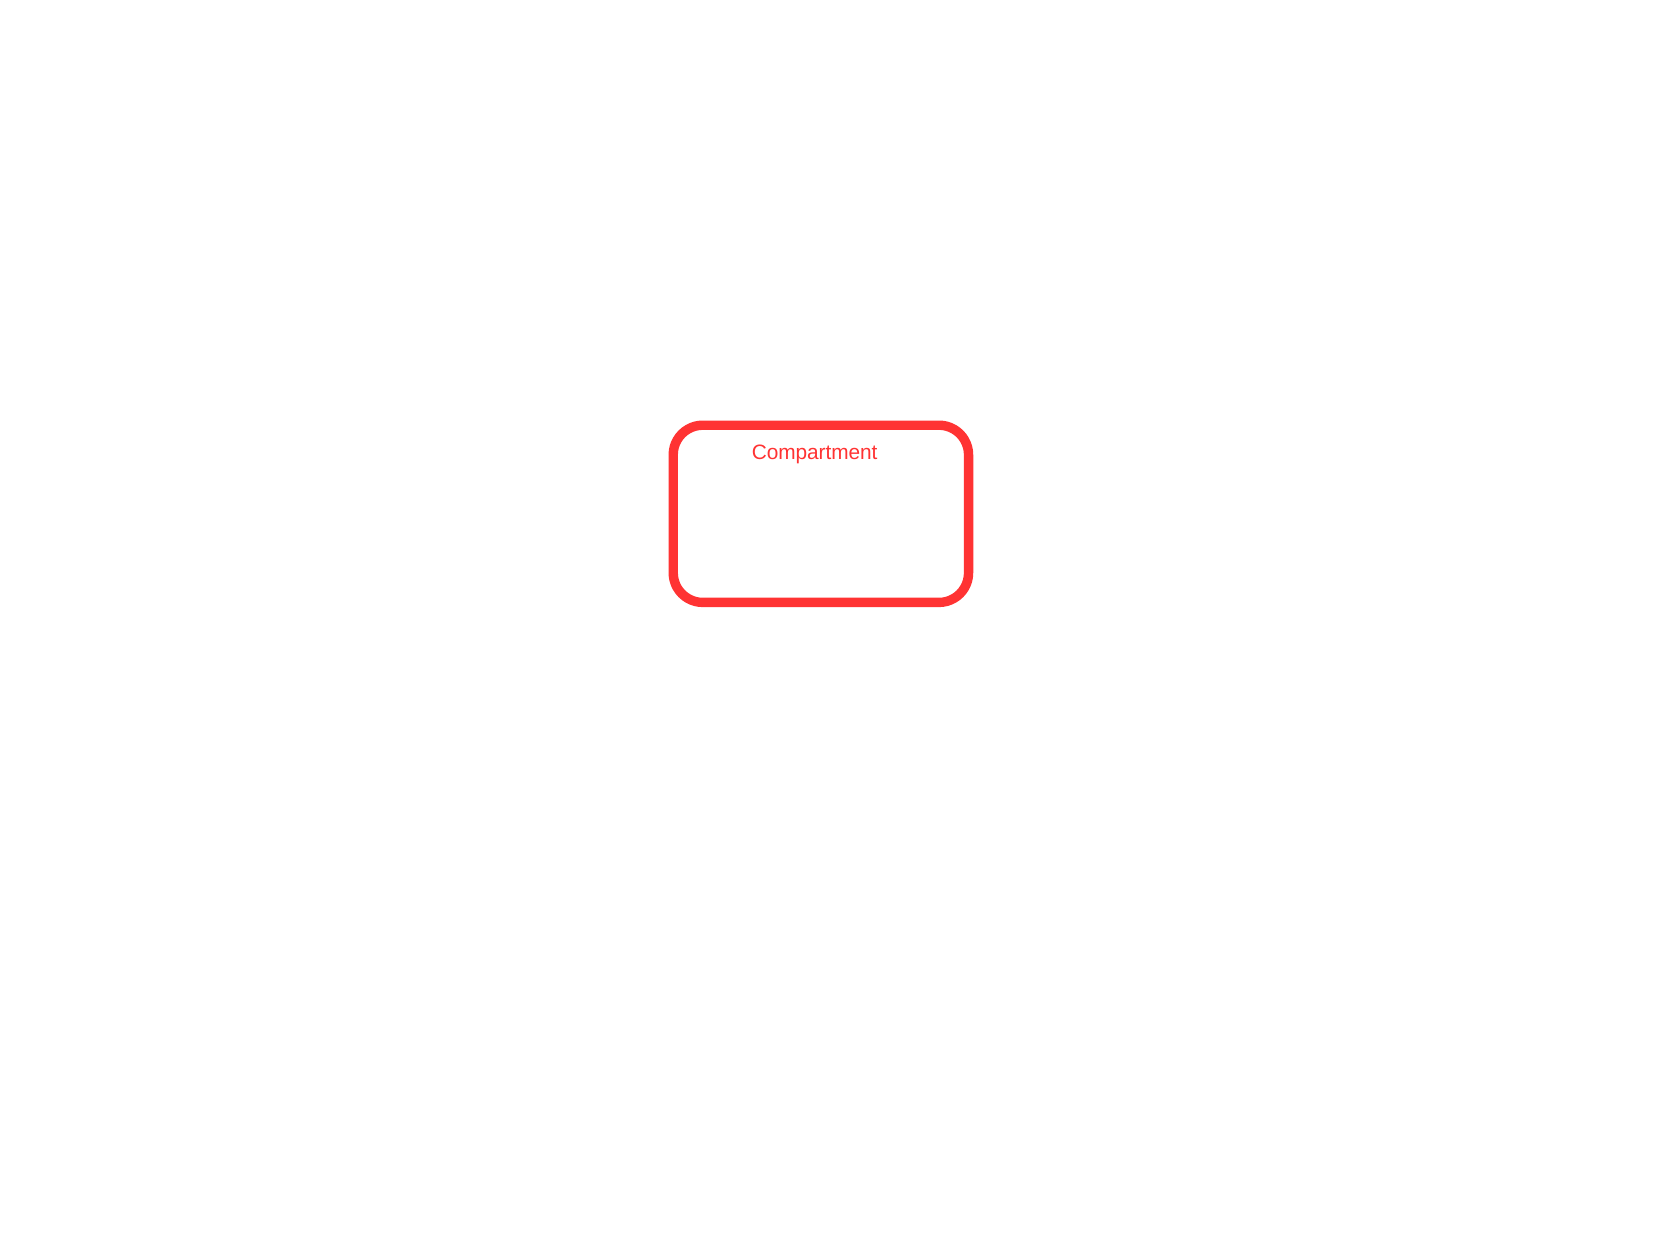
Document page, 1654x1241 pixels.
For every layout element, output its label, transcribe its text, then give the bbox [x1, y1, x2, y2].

text_box Compartment [737, 433, 893, 472]
